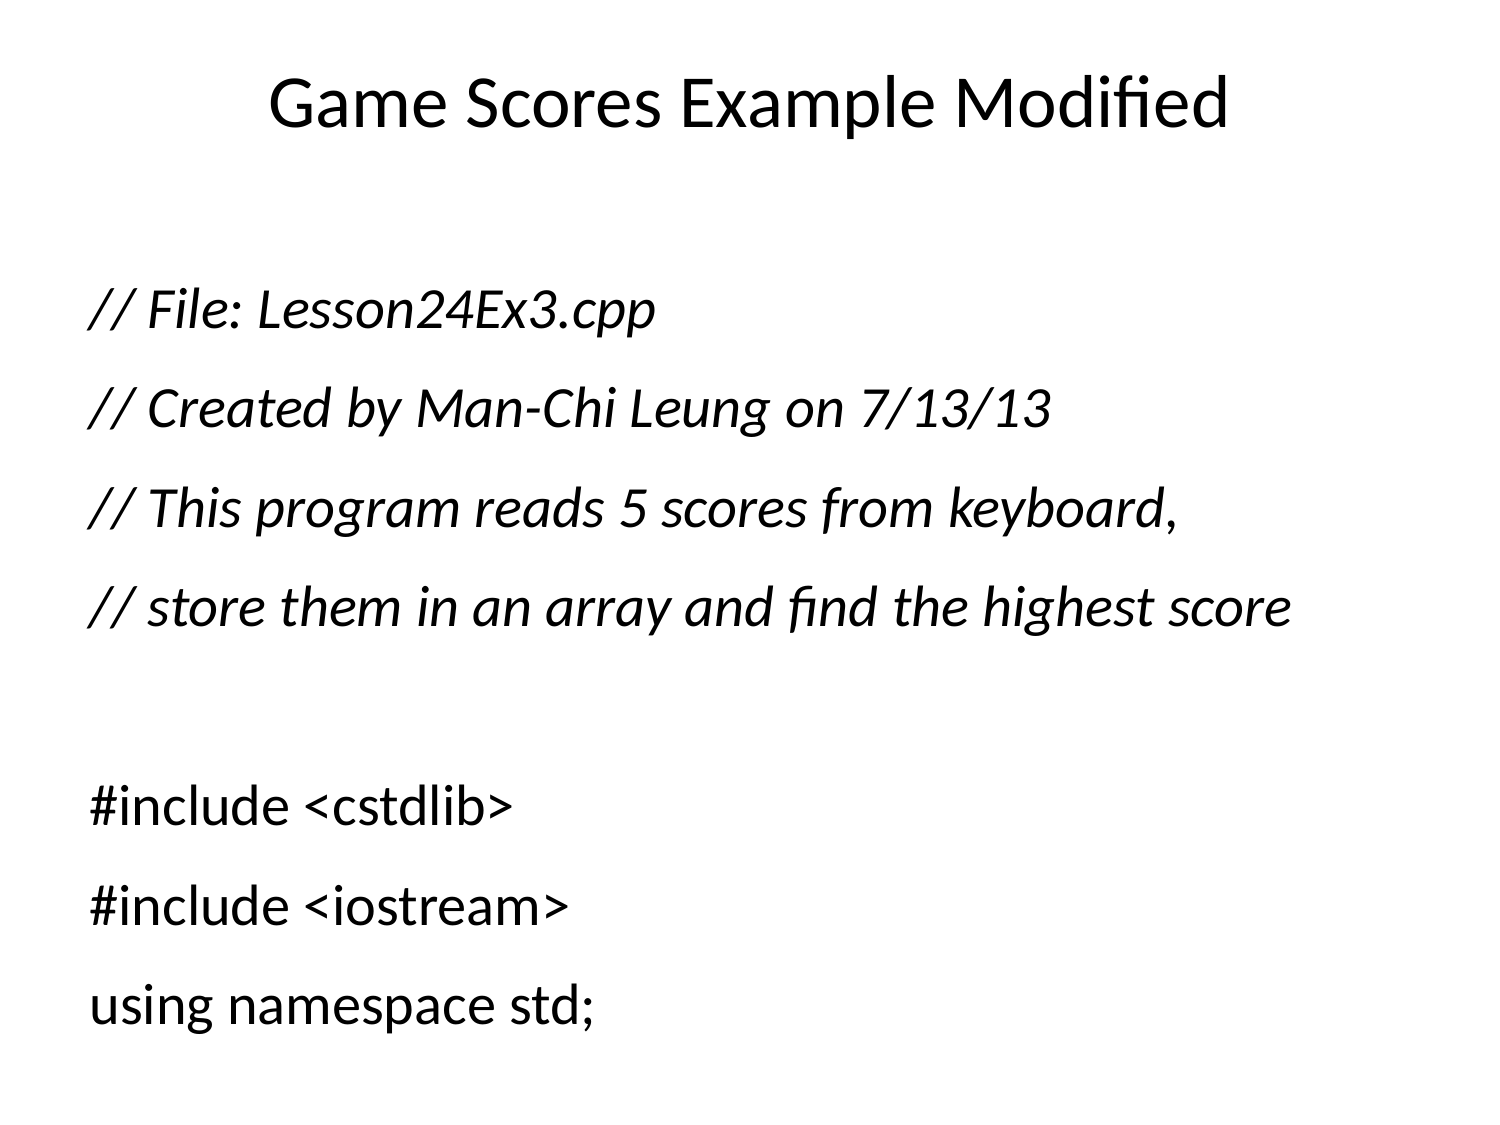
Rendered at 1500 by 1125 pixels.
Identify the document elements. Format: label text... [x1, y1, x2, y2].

title Game Scores Example Modified [75, 45, 1425, 233]
list // File: Lesson24Ex3.cpp // Created by Man-Chi Leung on 7/13/13 // This program reads 5 scores from keyboard, // store them in an array and find the highest score #include <cstdlib> #include <iostream> using namespace std; [75, 262, 1425, 1005]
